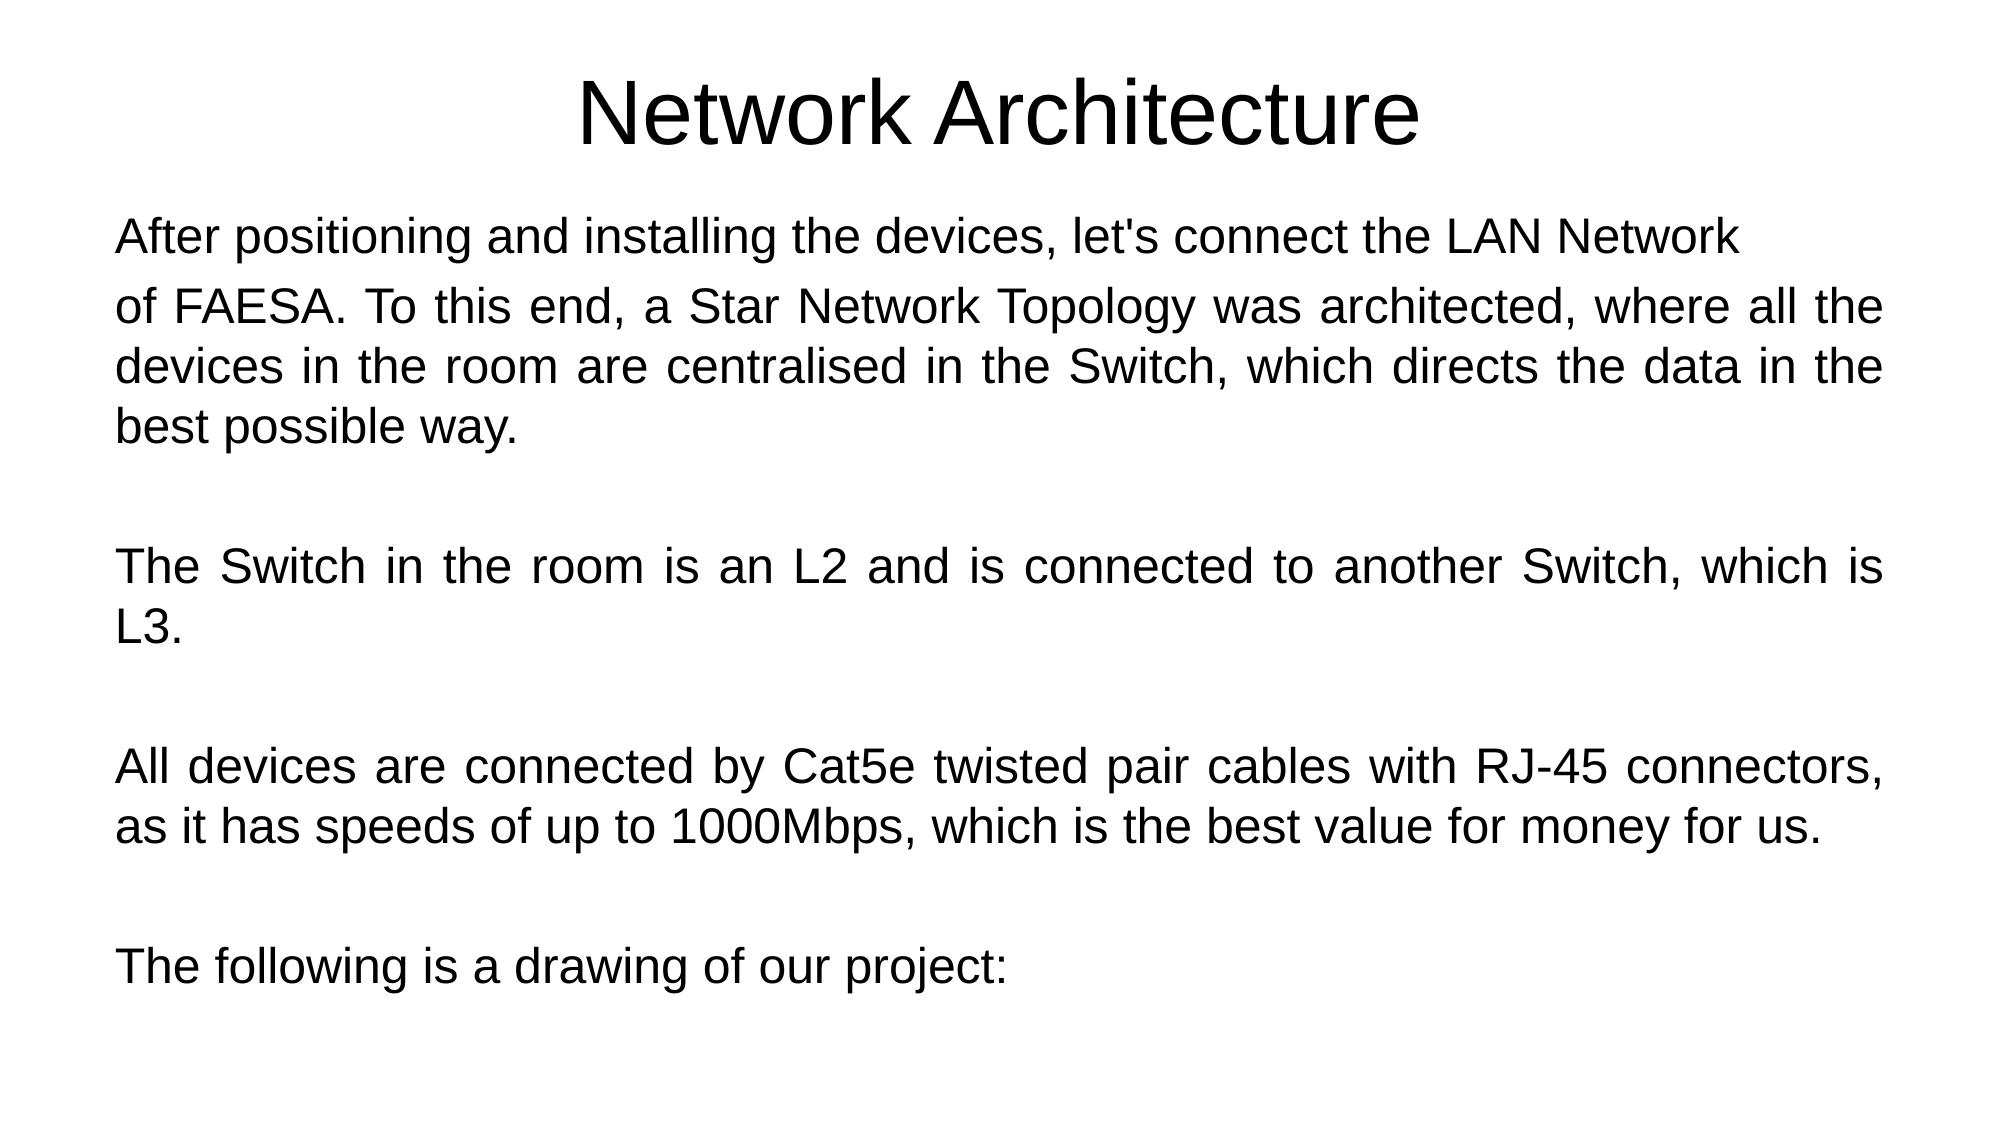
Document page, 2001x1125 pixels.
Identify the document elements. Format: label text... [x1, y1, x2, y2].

list After positioning and installing the devices, let's connect the LAN Network of FAESA. To this end, a Star Network Topology was architected, where all the devices in the room are centralised in the Switch, which directs the data in the best possible way. The Switch in the room is an L2 and is connected to another Switch, which is L3. All devices are connected by Cat5e twisted pair cables with RJ-45 connectors, as it has speeds of up to 1000Mbps, which is the best value for money for us. The following is a drawing of our project: [99, 196, 1900, 1100]
title Network Architecture [99, 45, 1900, 170]
